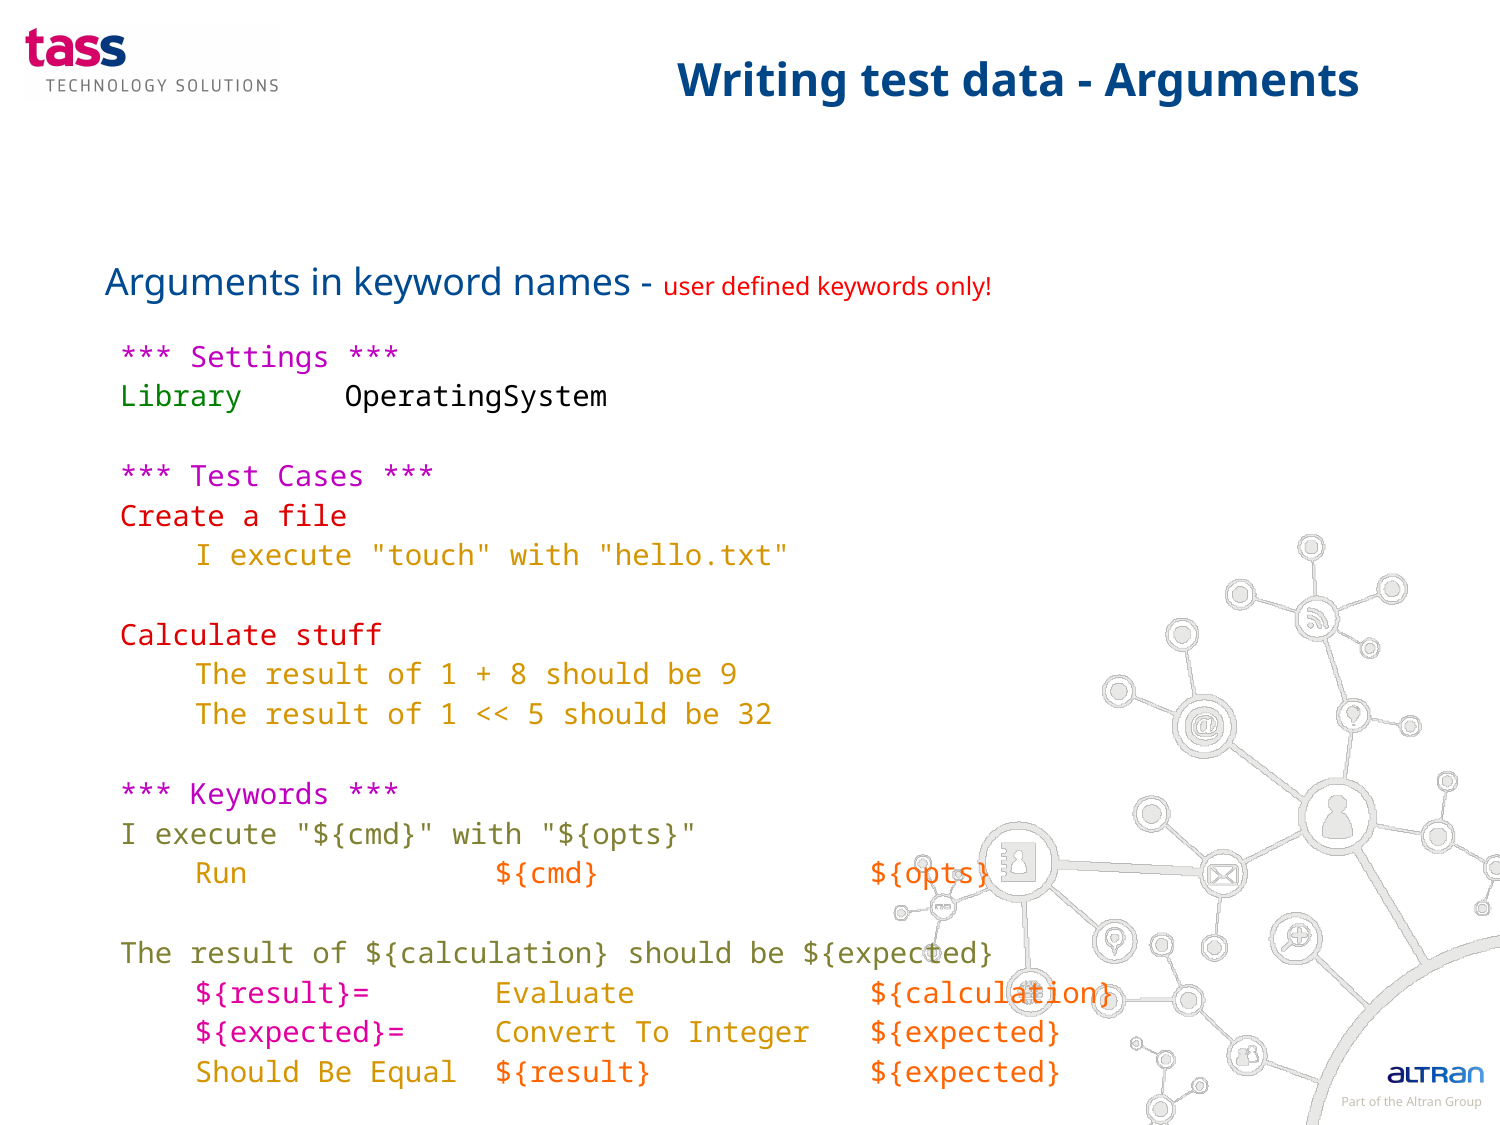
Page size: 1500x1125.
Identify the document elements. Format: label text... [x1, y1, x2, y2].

list Arguments in keyword names - user defined keywords only! [89, 205, 1375, 317]
picture [1385, 1064, 1485, 1087]
text_box *** Settings *** Library OperatingSystem *** Test Cases *** Create a file I execute "touch" with "hello.txt" Calculate stuff The result of 1 + 8 should be 9 The result of 1 << 5 should be 32 *** Keywords *** I execute "${cmd}" with "${opts}" Run ${cmd} ${opts} The result of ${calculation} should be ${expected} ${result}= Evaluate ${calculation} ${expected}= Convert To Integer ${expected} Should Be Equal ${result} ${expected} [105, 328, 1396, 995]
title Writing test data - Arguments [336, 30, 1375, 126]
picture [24, 24, 280, 102]
